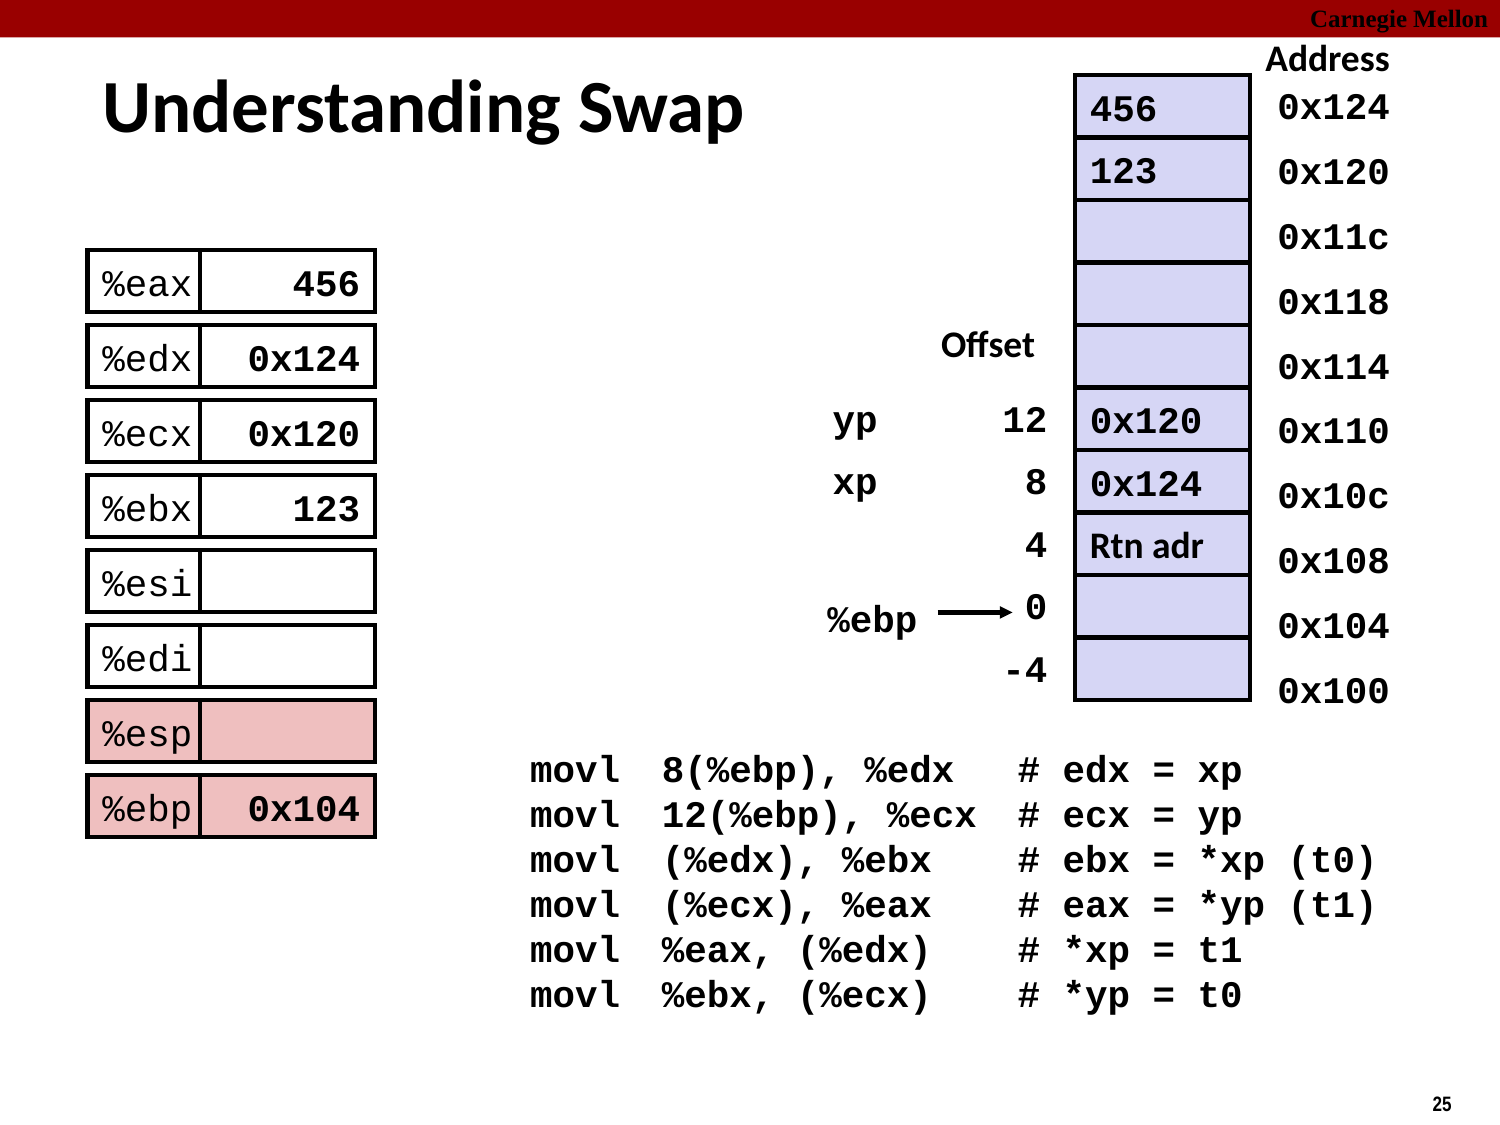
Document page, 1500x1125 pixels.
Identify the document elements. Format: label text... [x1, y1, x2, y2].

text_box 0x124 [1074, 449, 1250, 512]
text_box %esi [87, 549, 200, 613]
text_box 0x108 [1262, 528, 1463, 589]
text_box 0x118 [1262, 269, 1463, 330]
text_box [200, 549, 375, 613]
title Understanding Swap [87, 50, 1134, 144]
text_box 0x100 [1262, 658, 1463, 719]
text_box Rtn adr [1074, 512, 1250, 574]
text_box 0 [987, 574, 1085, 635]
text_box 456 [1074, 74, 1250, 137]
text_box %ebx [87, 474, 200, 538]
text_box 123 [1074, 137, 1250, 199]
text_box 0x120 [200, 399, 375, 463]
text_box %esp [87, 699, 200, 763]
text_box Address [1250, 26, 1405, 87]
text_box 0x120 [1074, 388, 1250, 449]
text_box 4 [987, 512, 1085, 573]
text_box xp [825, 449, 933, 510]
text_box [1074, 574, 1250, 700]
text_box 0x124 [1262, 74, 1463, 135]
text_box yp [825, 387, 933, 448]
text_box -4 [987, 637, 1085, 698]
text_box %ecx [87, 399, 200, 463]
text_box [200, 624, 375, 688]
text_box 12 [987, 387, 1085, 448]
text_box 0x120 [1262, 139, 1463, 200]
text_box %ebp [812, 587, 933, 648]
text_box 0x124 [200, 324, 375, 388]
text_box [1074, 199, 1250, 388]
text_box 0x11c [1262, 204, 1463, 265]
text_box 0x104 [1262, 593, 1463, 654]
text_box %edi [87, 624, 200, 688]
text_box 456 [200, 249, 375, 313]
text_box %edx [87, 324, 200, 388]
text_box 123 [200, 474, 375, 538]
text_box 8 [987, 449, 1085, 510]
text_box 0x114 [1262, 334, 1463, 395]
text_box 0x104 [200, 774, 375, 838]
text_box [200, 699, 375, 763]
text_box Offset [926, 312, 1050, 373]
text_box movl 8(%ebp), %edx # edx = xp movl 12(%ebp), %ecx # ecx = yp movl (%edx), %ebx # ebx = *xp (t0) movl (%ecx), %eax # eax = *yp (t1) movl %eax, (%edx) # *xp = t1 movl %ebx, (%ecx) # *yp = t0 [449, 737, 1425, 1023]
text_box %ebp [87, 774, 200, 838]
text_box %eax [87, 249, 200, 313]
text_box 0x110 [1262, 399, 1463, 459]
text_box 0x10c [1262, 463, 1463, 524]
